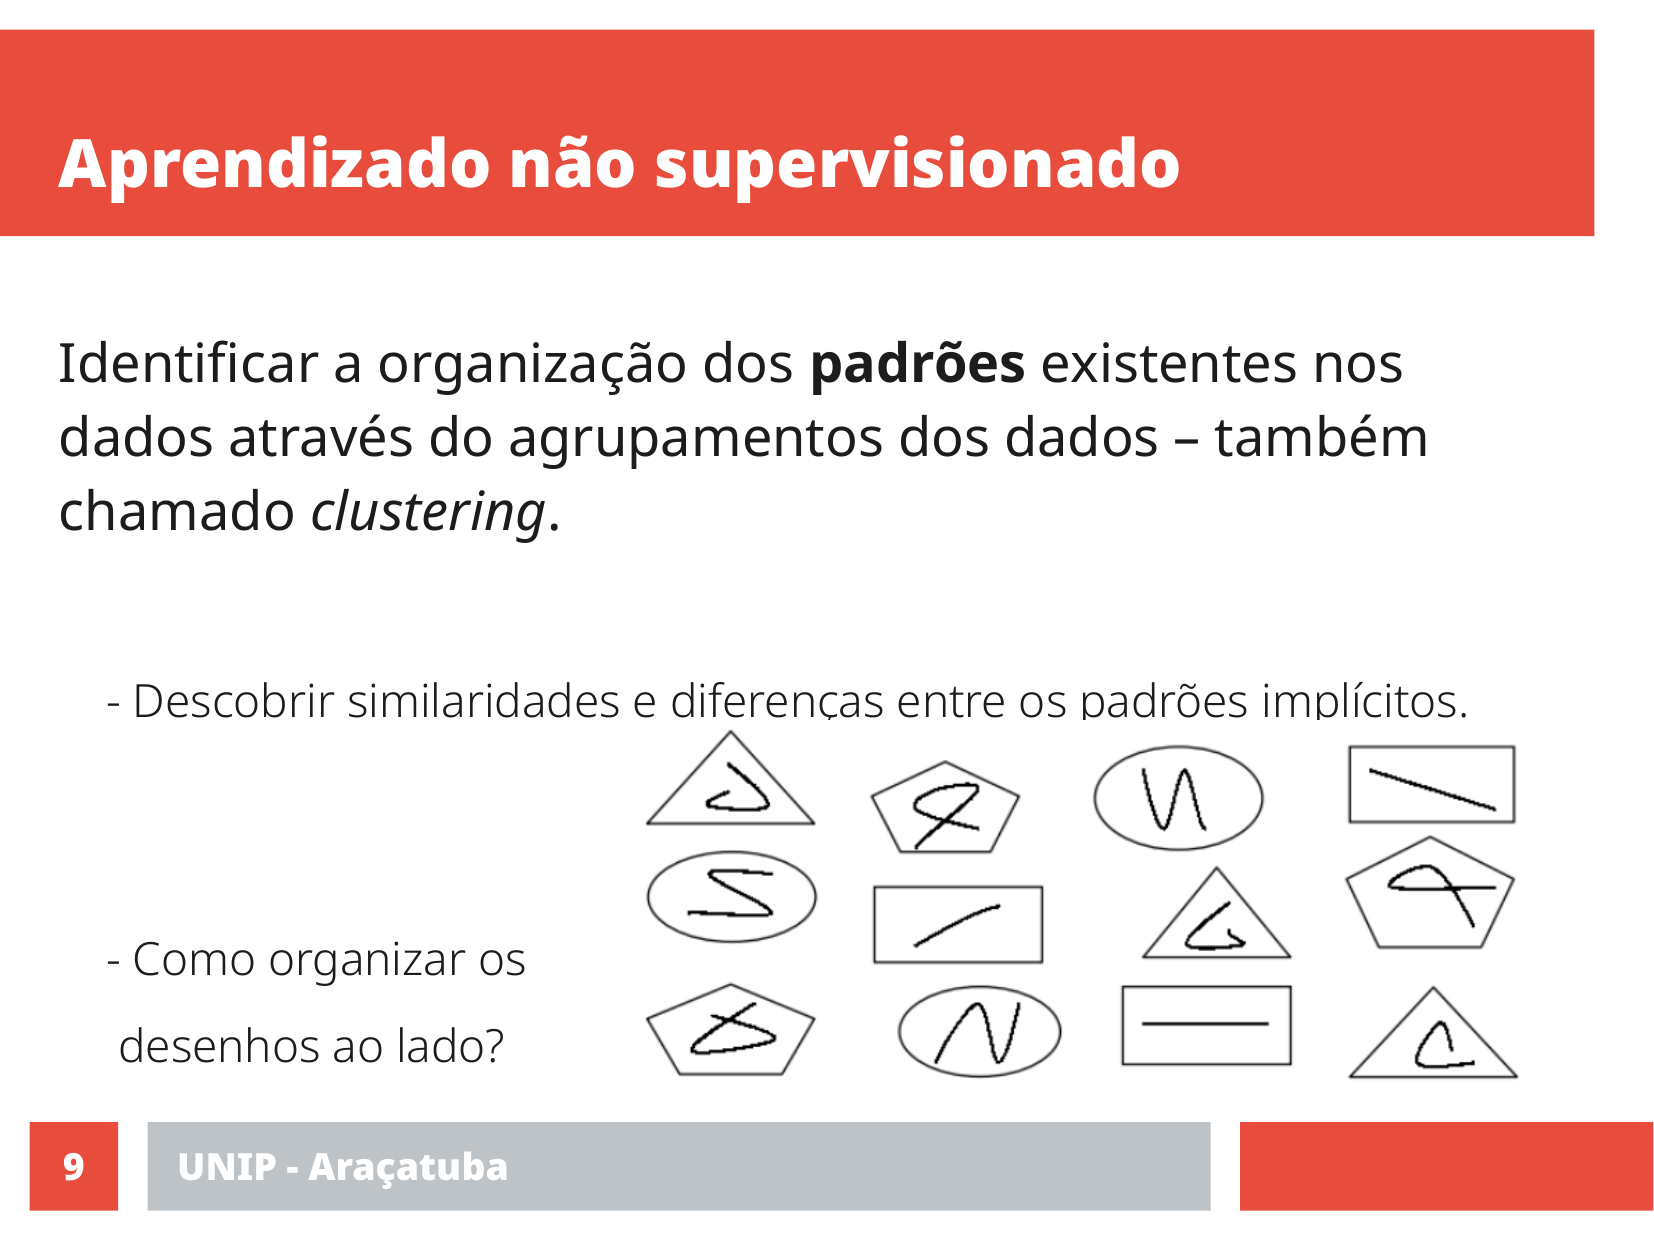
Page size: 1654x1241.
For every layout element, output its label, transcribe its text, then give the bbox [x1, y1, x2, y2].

title Aprendizado não supervisionado [59, 59, 1595, 207]
list Identificar a organização dos padrões existentes nos dados através do agrupamentos dos dados – também chamado clustering. - Descobrir similaridades e diferenças entre os padrões implícitos. - Como organizar os desenhos ao lado? [59, 324, 1565, 1093]
picture [605, 720, 1565, 1093]
